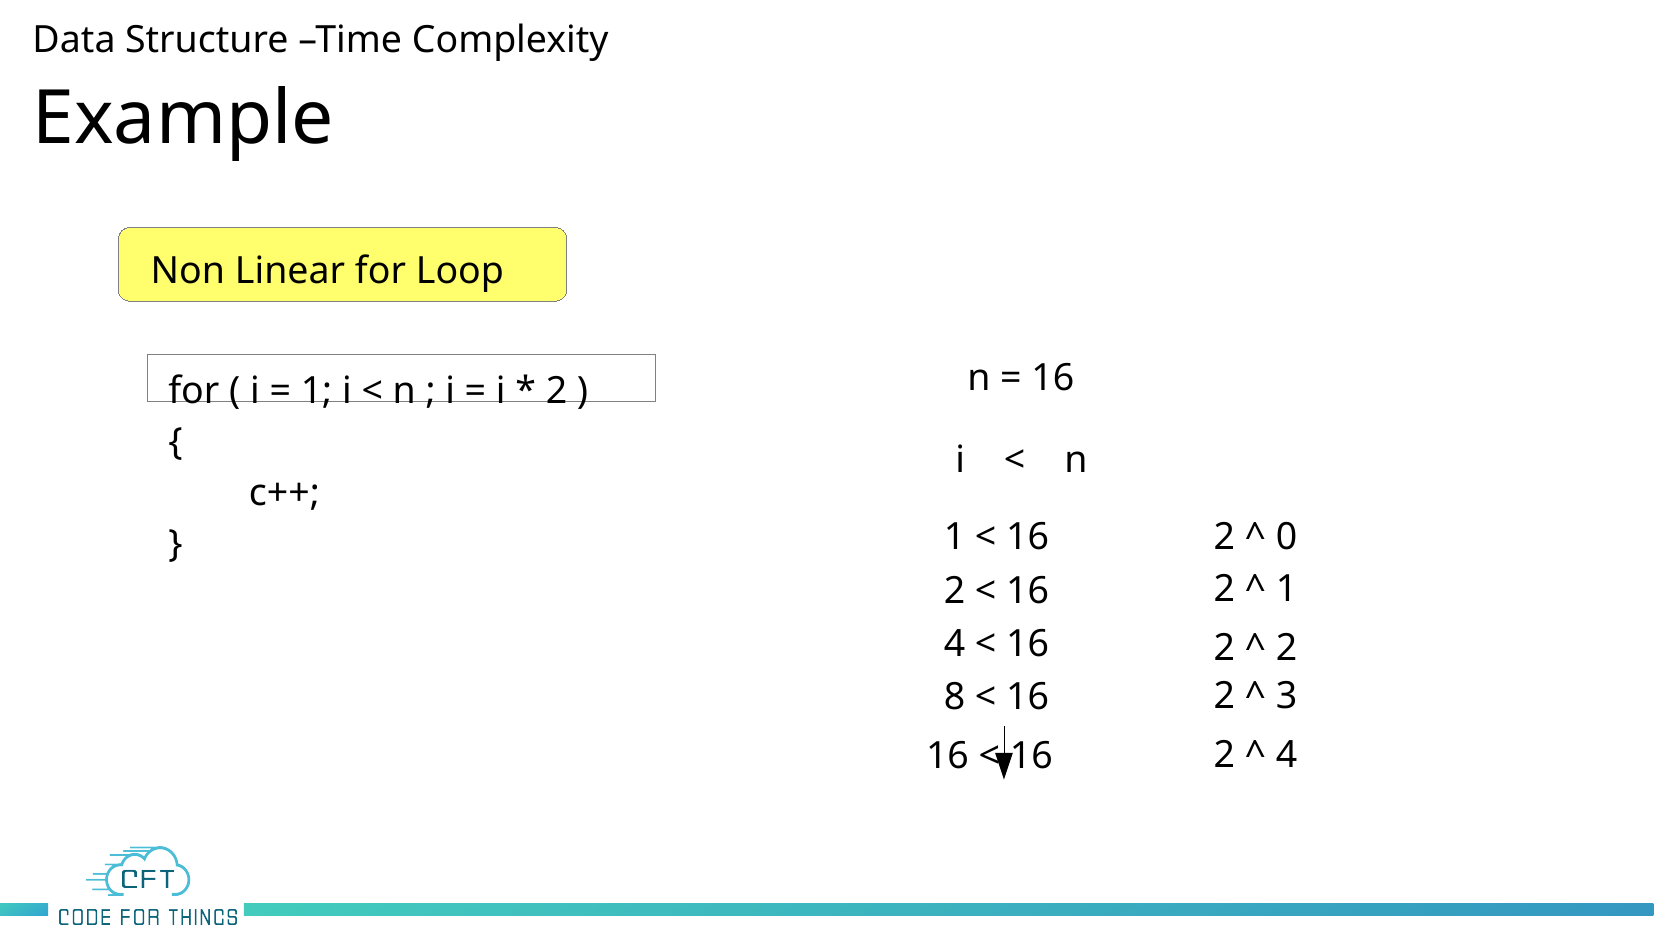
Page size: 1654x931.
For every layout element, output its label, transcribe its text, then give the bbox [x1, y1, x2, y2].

title Data Structure –Time Complexity Example [32, 12, 1184, 166]
text_box 4 < 16 [909, 608, 1198, 662]
text_box i < n [921, 425, 1241, 484]
text_box 16 < 16 [891, 721, 1300, 780]
picture [59, 846, 237, 925]
text_box 2 ^ 3 [1198, 661, 1332, 719]
text_box 2 ^ 1 [1198, 554, 1332, 612]
text_box Non Linear for Loop [135, 236, 538, 298]
text_box 2 ^ 4 [1198, 719, 1332, 779]
text_box 2 ^ 2 [1198, 612, 1332, 661]
text_box [118, 227, 567, 302]
text_box n = 16 [933, 343, 1134, 402]
text_box for ( i = 1; i < n ; i = i * 2 ) { c++; } [118, 355, 768, 556]
text_box 1 < 16 [909, 502, 1198, 555]
text_box 2 ^ 0 [1198, 501, 1332, 554]
text_box 2 < 16 [909, 555, 1198, 608]
text_box 8 < 16 [909, 662, 1198, 721]
